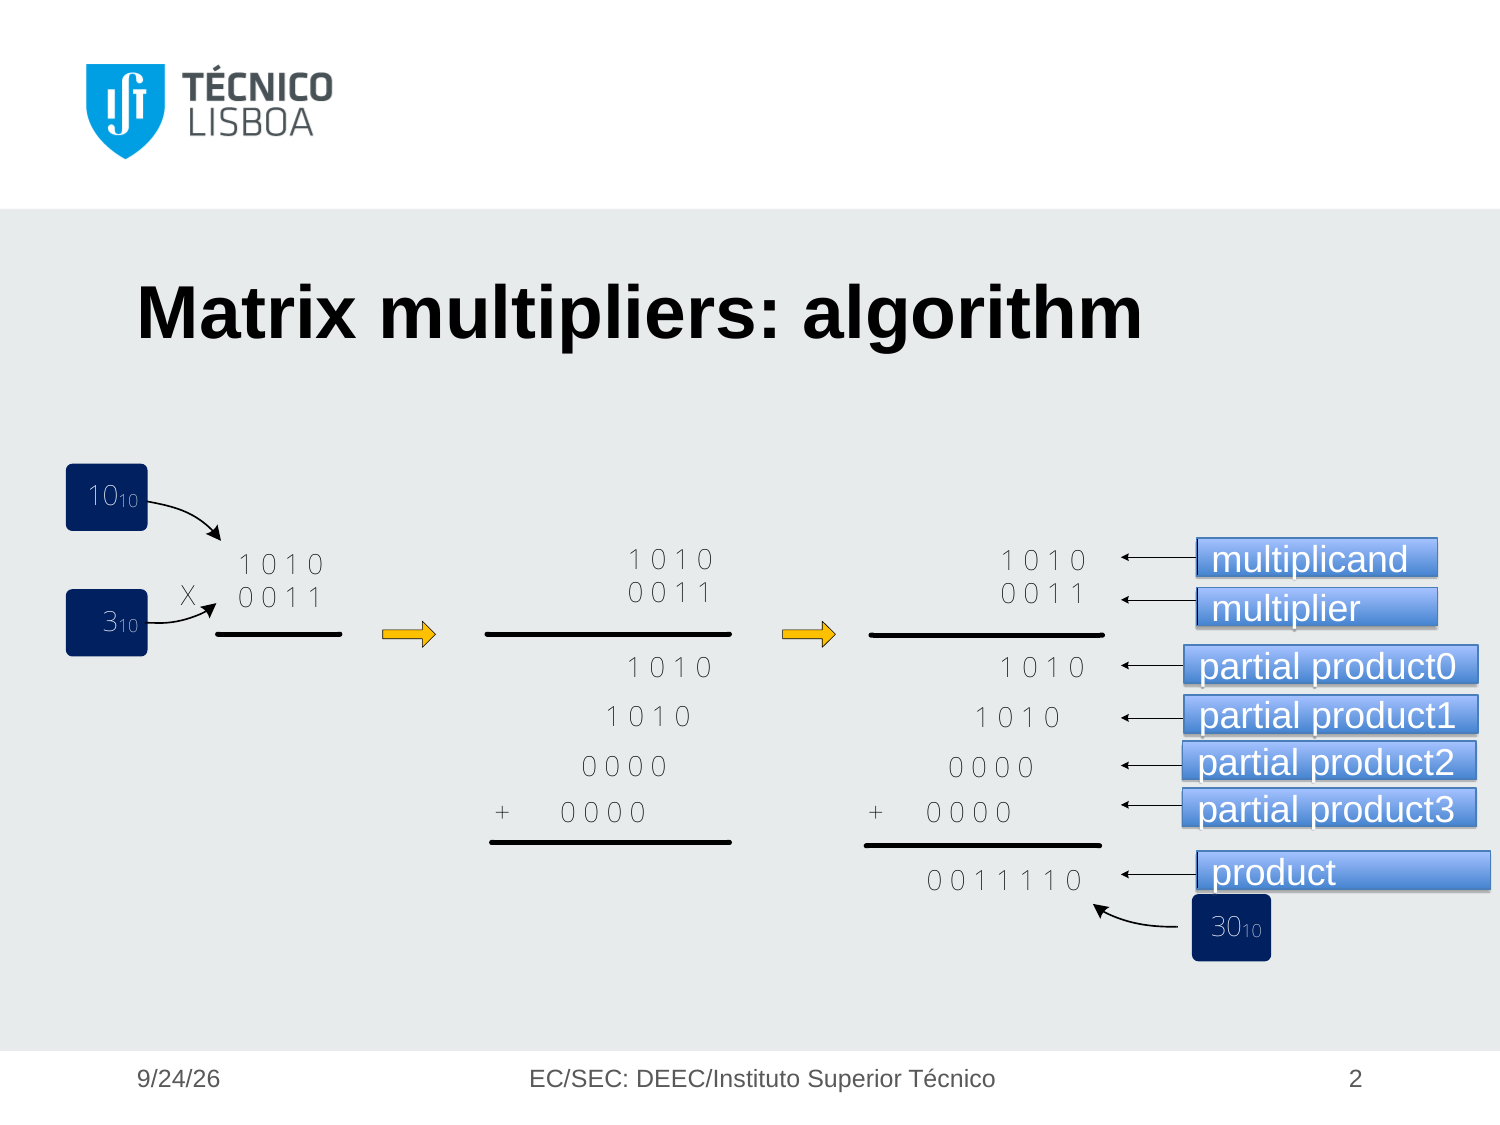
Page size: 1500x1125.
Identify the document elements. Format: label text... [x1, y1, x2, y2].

slide_number 10/16/18 [121, 1052, 425, 1103]
text_box product [1217, 867, 1227, 883]
title Matrix multipliers: algorithm [121, 237, 1378, 381]
text_box multiplier [1196, 587, 1438, 626]
slide_number <number> [1077, 1052, 1378, 1103]
text_box partial product1 [1184, 694, 1478, 733]
footer EC/SEC: DEEC/Instituto Superior Técnico [512, 1052, 1021, 1103]
text_box product [1196, 851, 1491, 890]
text_box partial product0 [1184, 645, 1478, 684]
picture [0, 0, 1500, 1125]
text_box partial product3 [1182, 788, 1477, 827]
text_box multiplicand [1196, 538, 1438, 577]
text_box partial product2 [1182, 741, 1477, 780]
